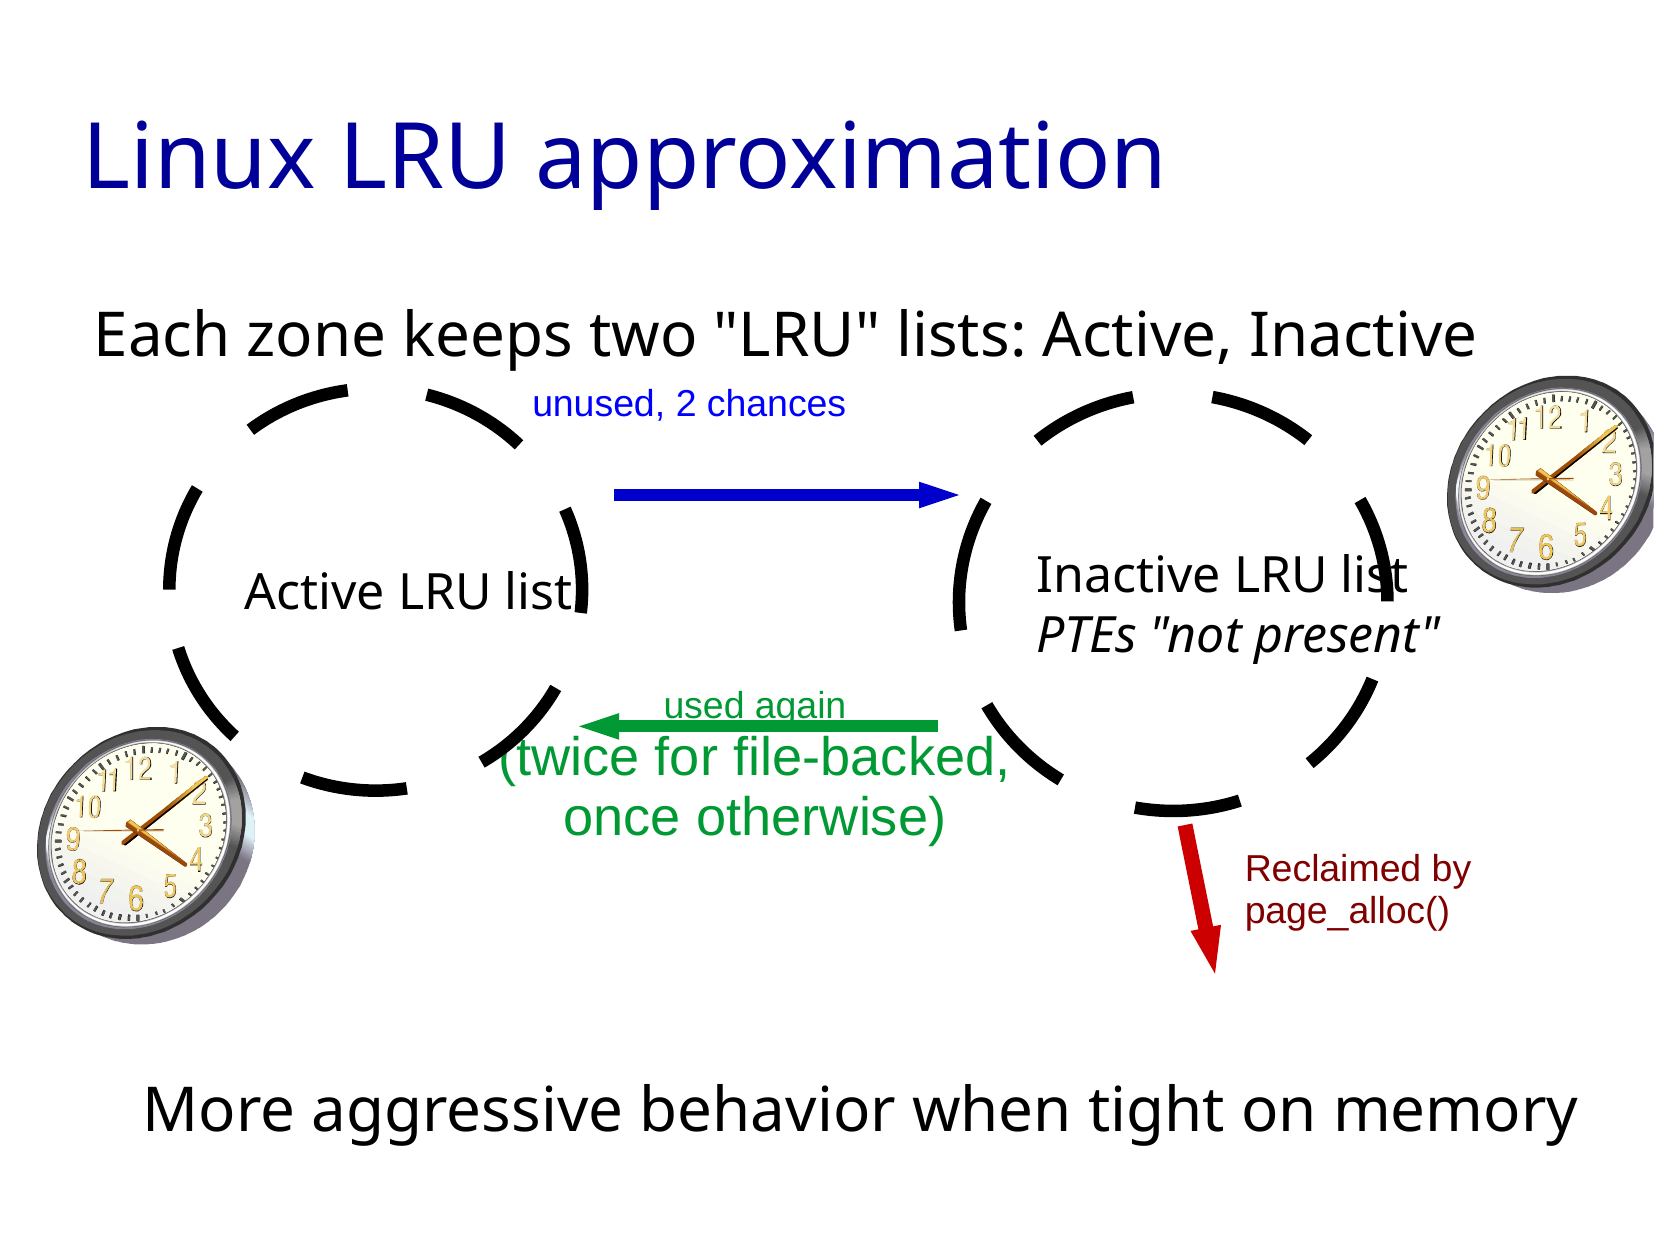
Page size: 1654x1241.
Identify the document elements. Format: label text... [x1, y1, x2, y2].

list More aggressive behavior when tight on memory [109, 1065, 1621, 1225]
text_box Inactive LRU list PTEs "not present" [958, 393, 1388, 811]
text_box Active LRU list [169, 388, 583, 791]
text_box Reclaimed by page_alloc() [1230, 840, 1520, 939]
title Linux LRU approximation [82, 49, 1571, 257]
picture [1446, 375, 1654, 594]
list Each zone keeps two "LRU" lists: Active, Inactive [60, 290, 1571, 451]
text_box unused, 2 chances [517, 375, 1059, 459]
text_box used again (twice for file-backed, once otherwise) [483, 677, 1027, 881]
picture [36, 726, 256, 946]
